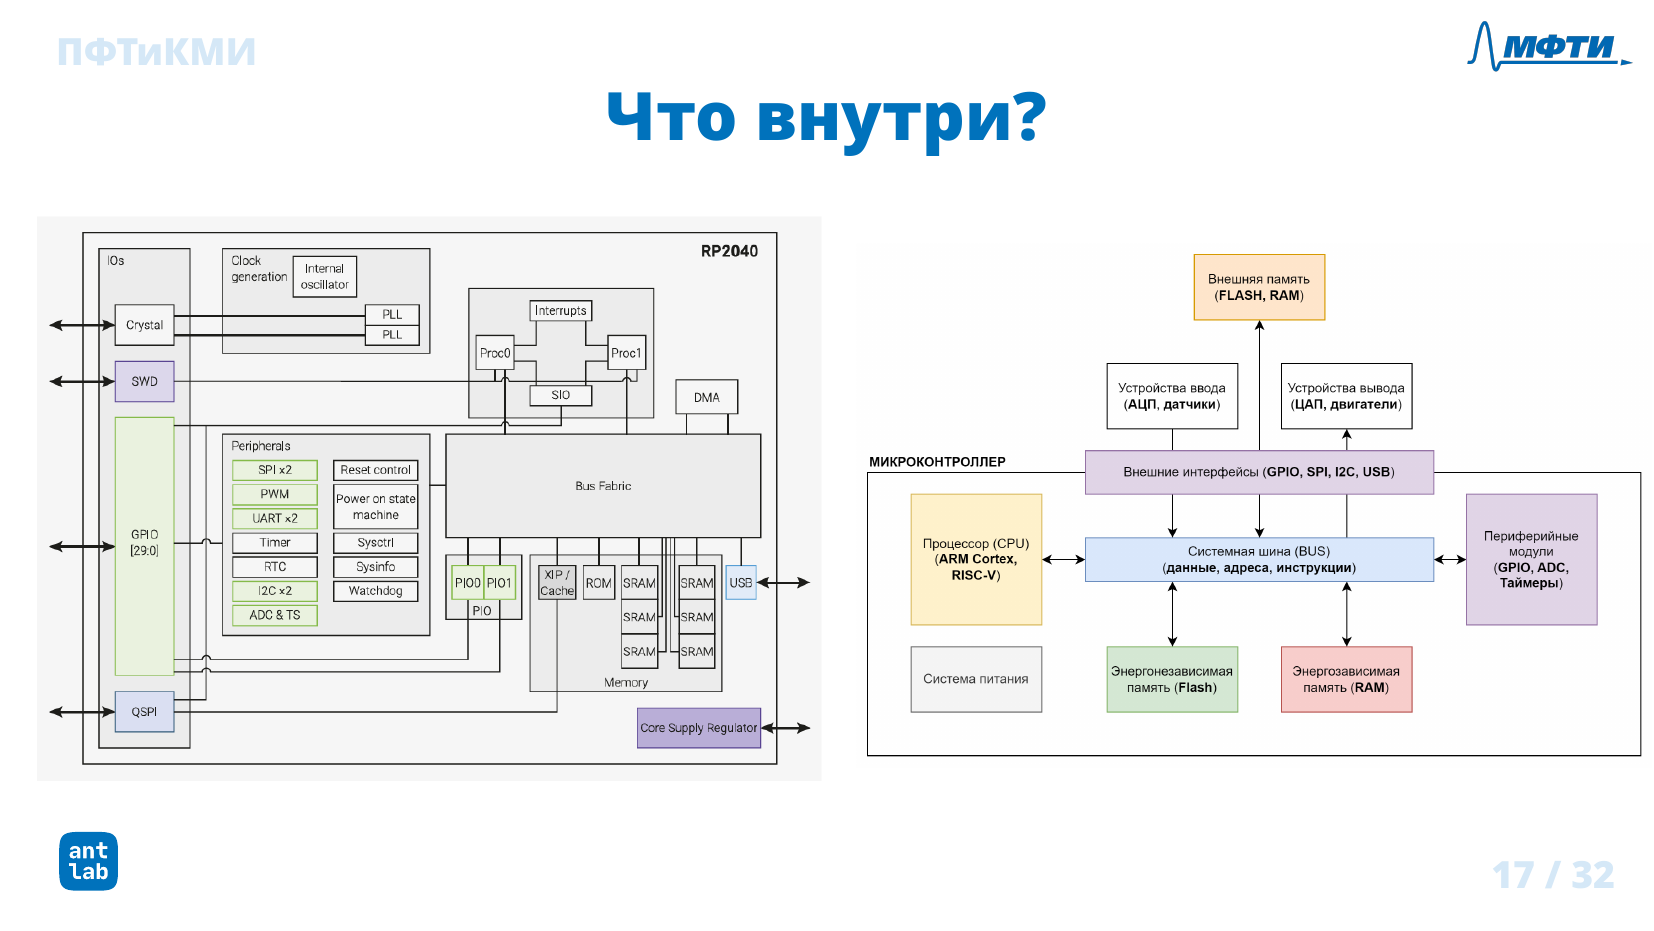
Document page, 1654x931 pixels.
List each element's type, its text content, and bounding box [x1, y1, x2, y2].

title Что внутри? [82, 37, 1571, 193]
picture [33, 206, 827, 790]
picture [856, 243, 1652, 768]
picture [1446, 0, 1654, 93]
